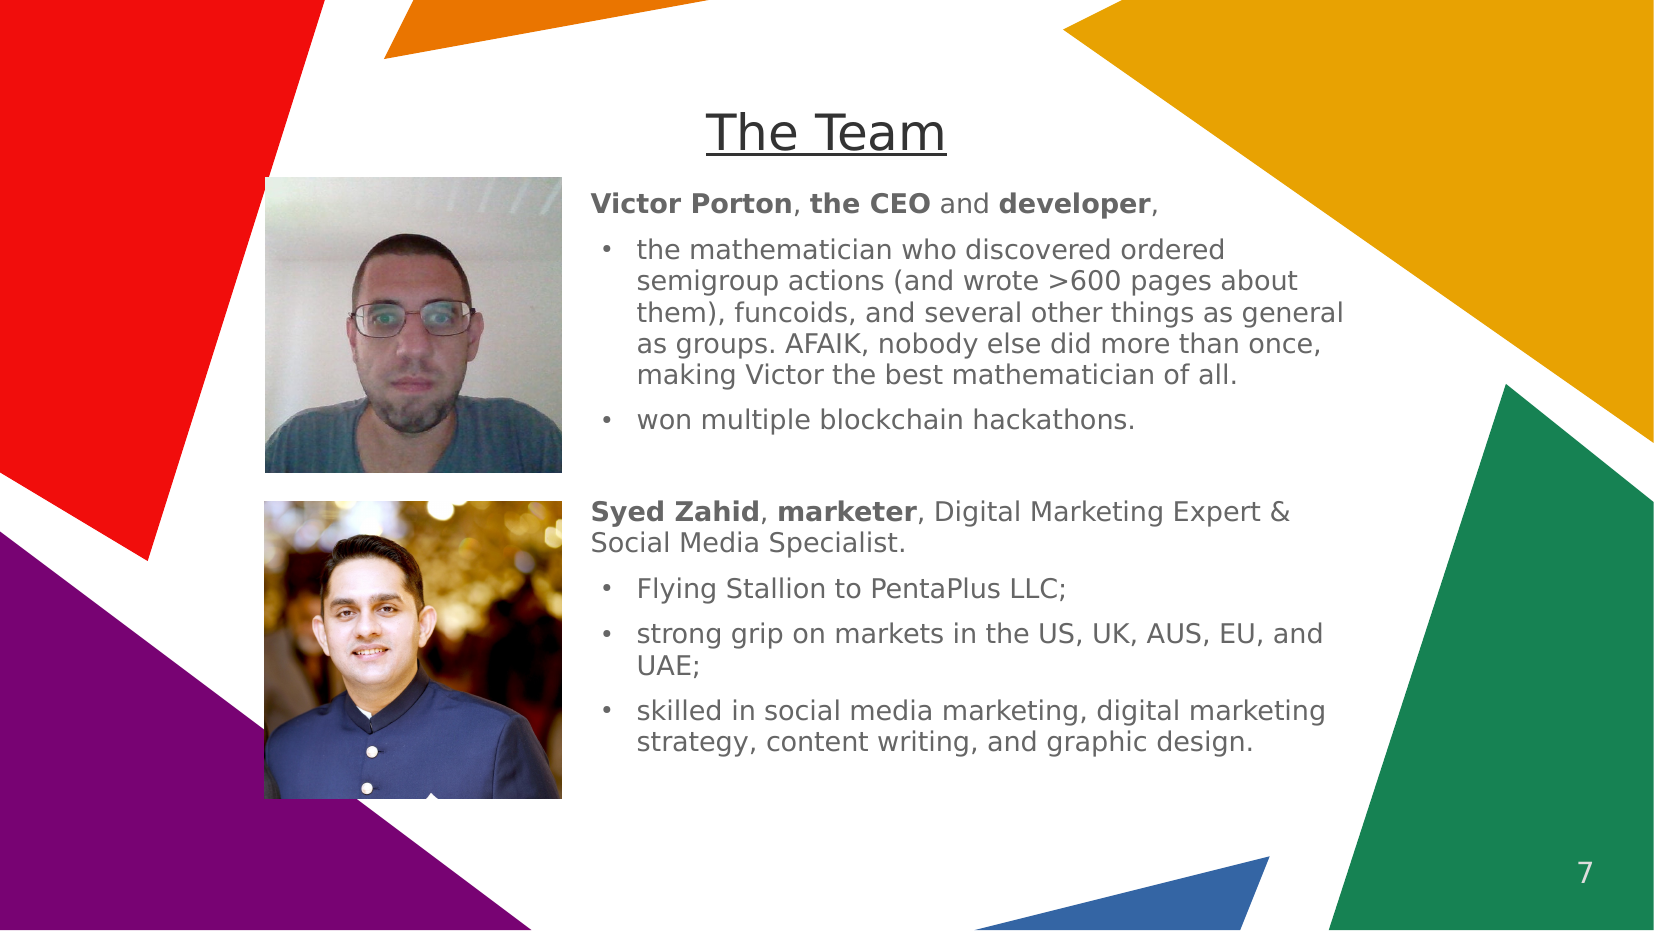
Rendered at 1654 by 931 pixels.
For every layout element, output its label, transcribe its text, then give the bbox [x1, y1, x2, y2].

title The Team [295, 59, 1359, 207]
picture [264, 501, 562, 799]
picture [265, 177, 562, 473]
list Victor Porton, the CEO and developer, the mathematician who discovered ordered semigroup actions (and wrote >600 pages about them), funcoids, and several other things as general as groups. AFAIK, nobody else did more than once, making Victor the best mathematician of all. won multiple blockchain hackathons. Syed Zahid, marketer, Digital Marketing Expert & Social Media Specialist. Flying Stallion to PentaPlus LLC; strong grip on markets in the US, UK, AUS, EU, and UAE; skilled in social media marketing, digital marketing strategy, content writing, and graphic design. [590, 188, 1359, 780]
